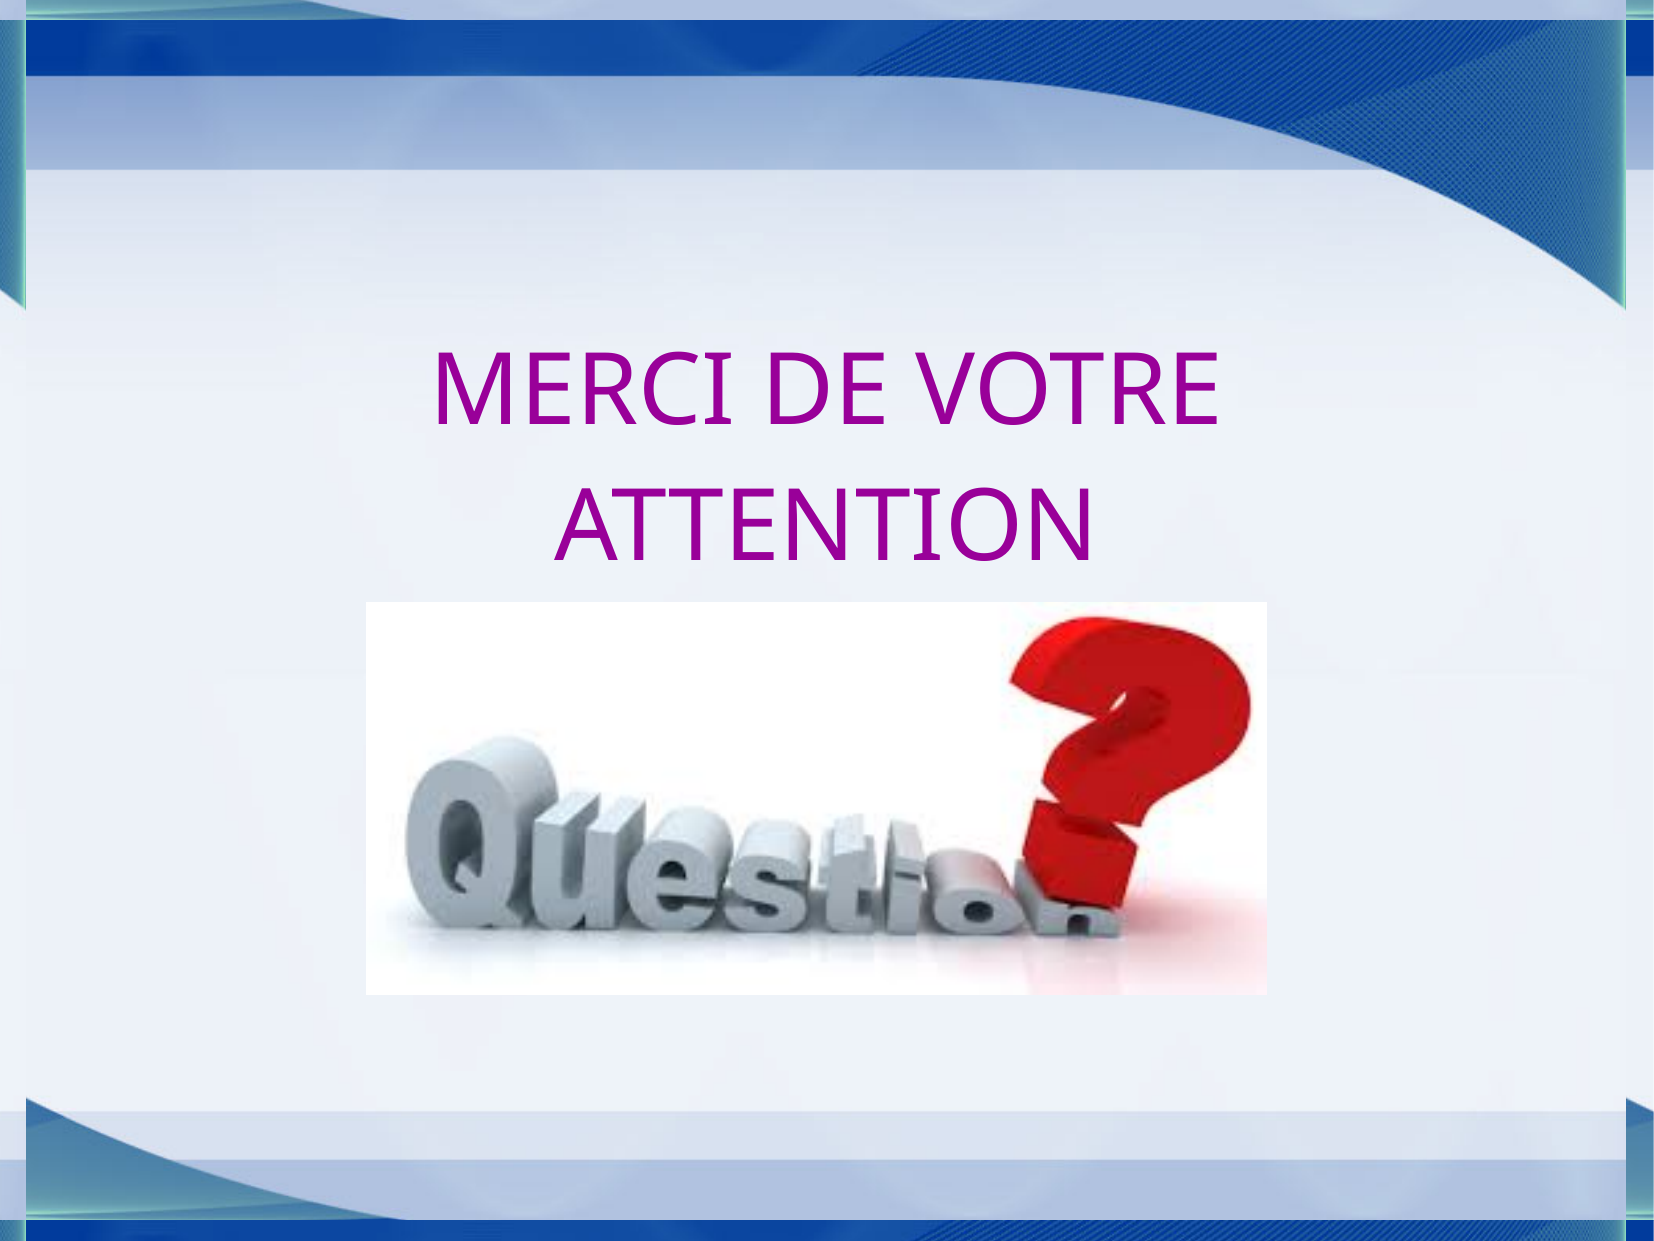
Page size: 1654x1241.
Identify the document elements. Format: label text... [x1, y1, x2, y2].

title MERCI DE VOTRE ATTENTION [307, 305, 1347, 603]
picture [0, 0, 1654, 1241]
